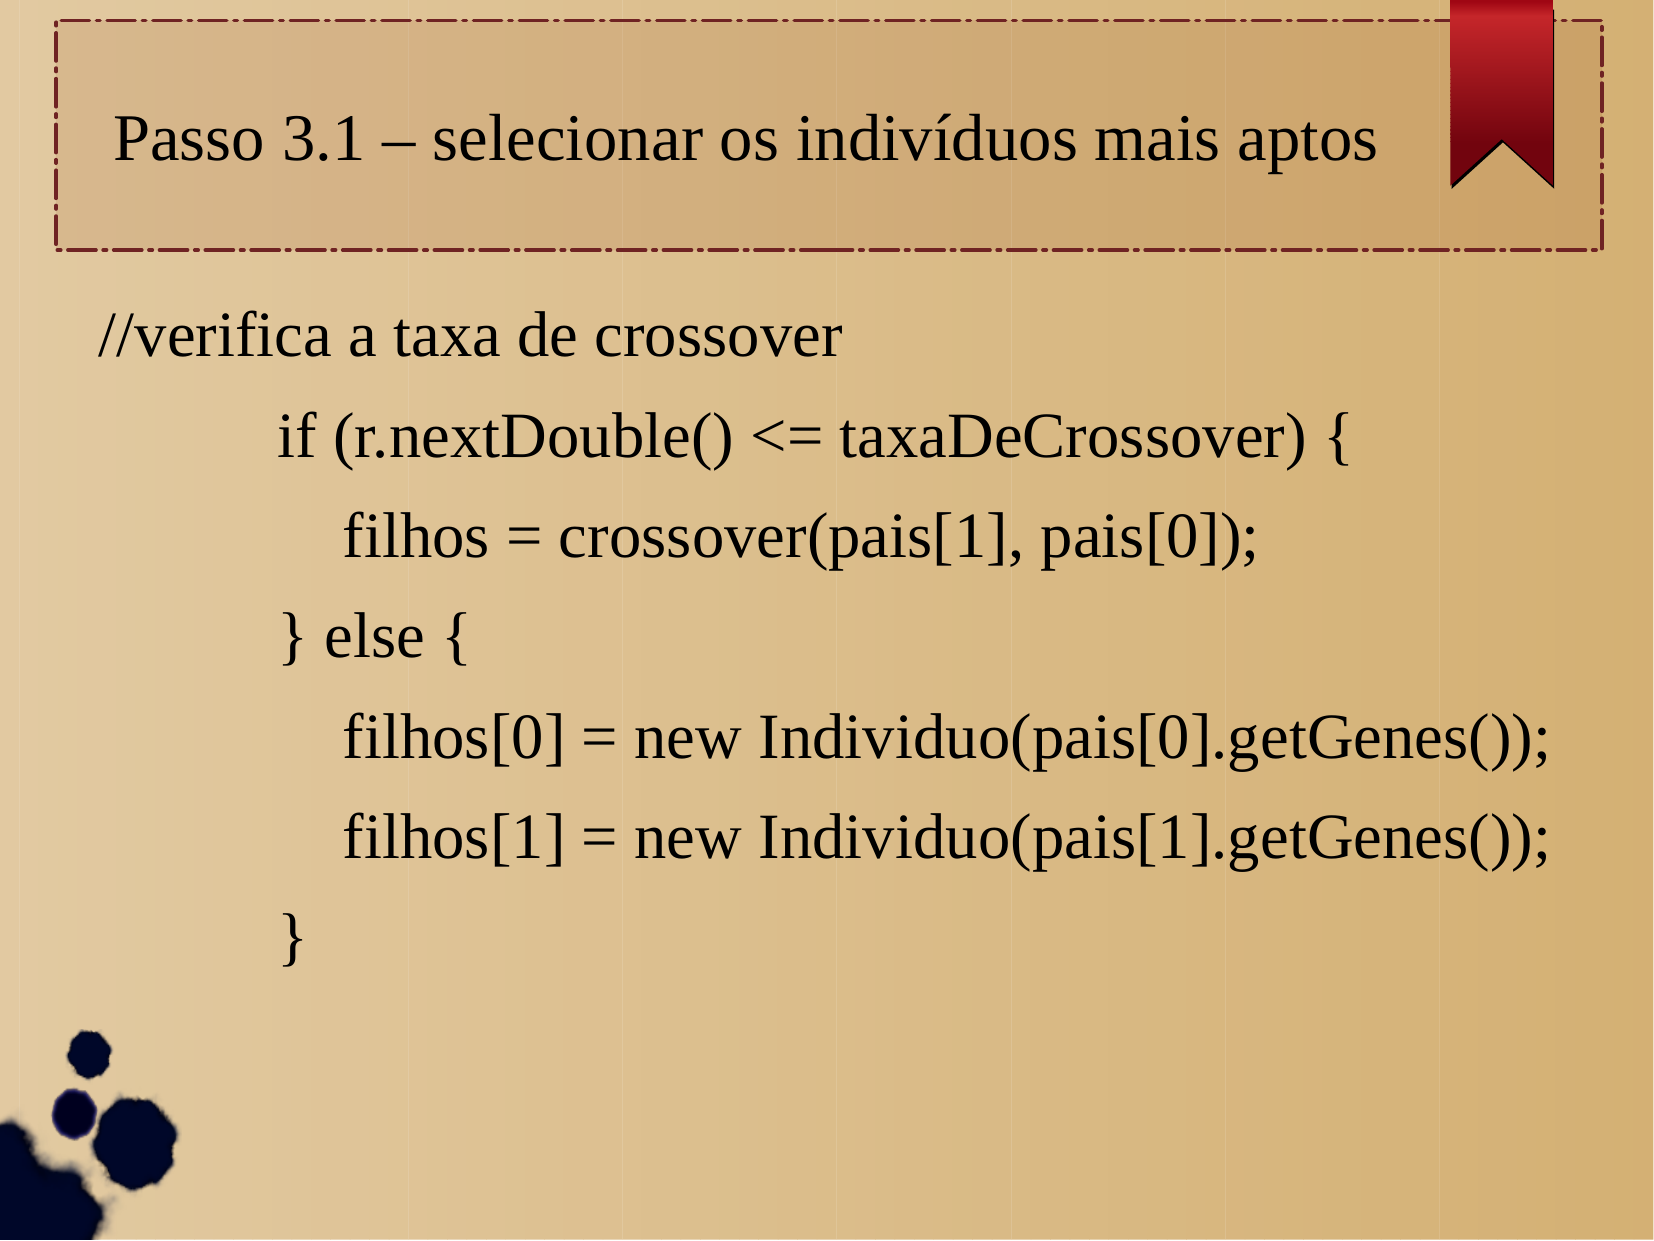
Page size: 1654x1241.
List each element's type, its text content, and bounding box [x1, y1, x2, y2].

title Passo 3.1 – selecionar os indivíduos mais aptos [82, 47, 1412, 229]
list //verifica a taxa de crossover if (r.nextDouble() <= taxaDeCrossover) { filhos = crossover(pais[1], pais[0]); } else { filhos[0] = new Individuo(pais[0].getGenes()); filhos[1] = new Individuo(pais[1].getGenes()); } [82, 299, 1571, 1019]
